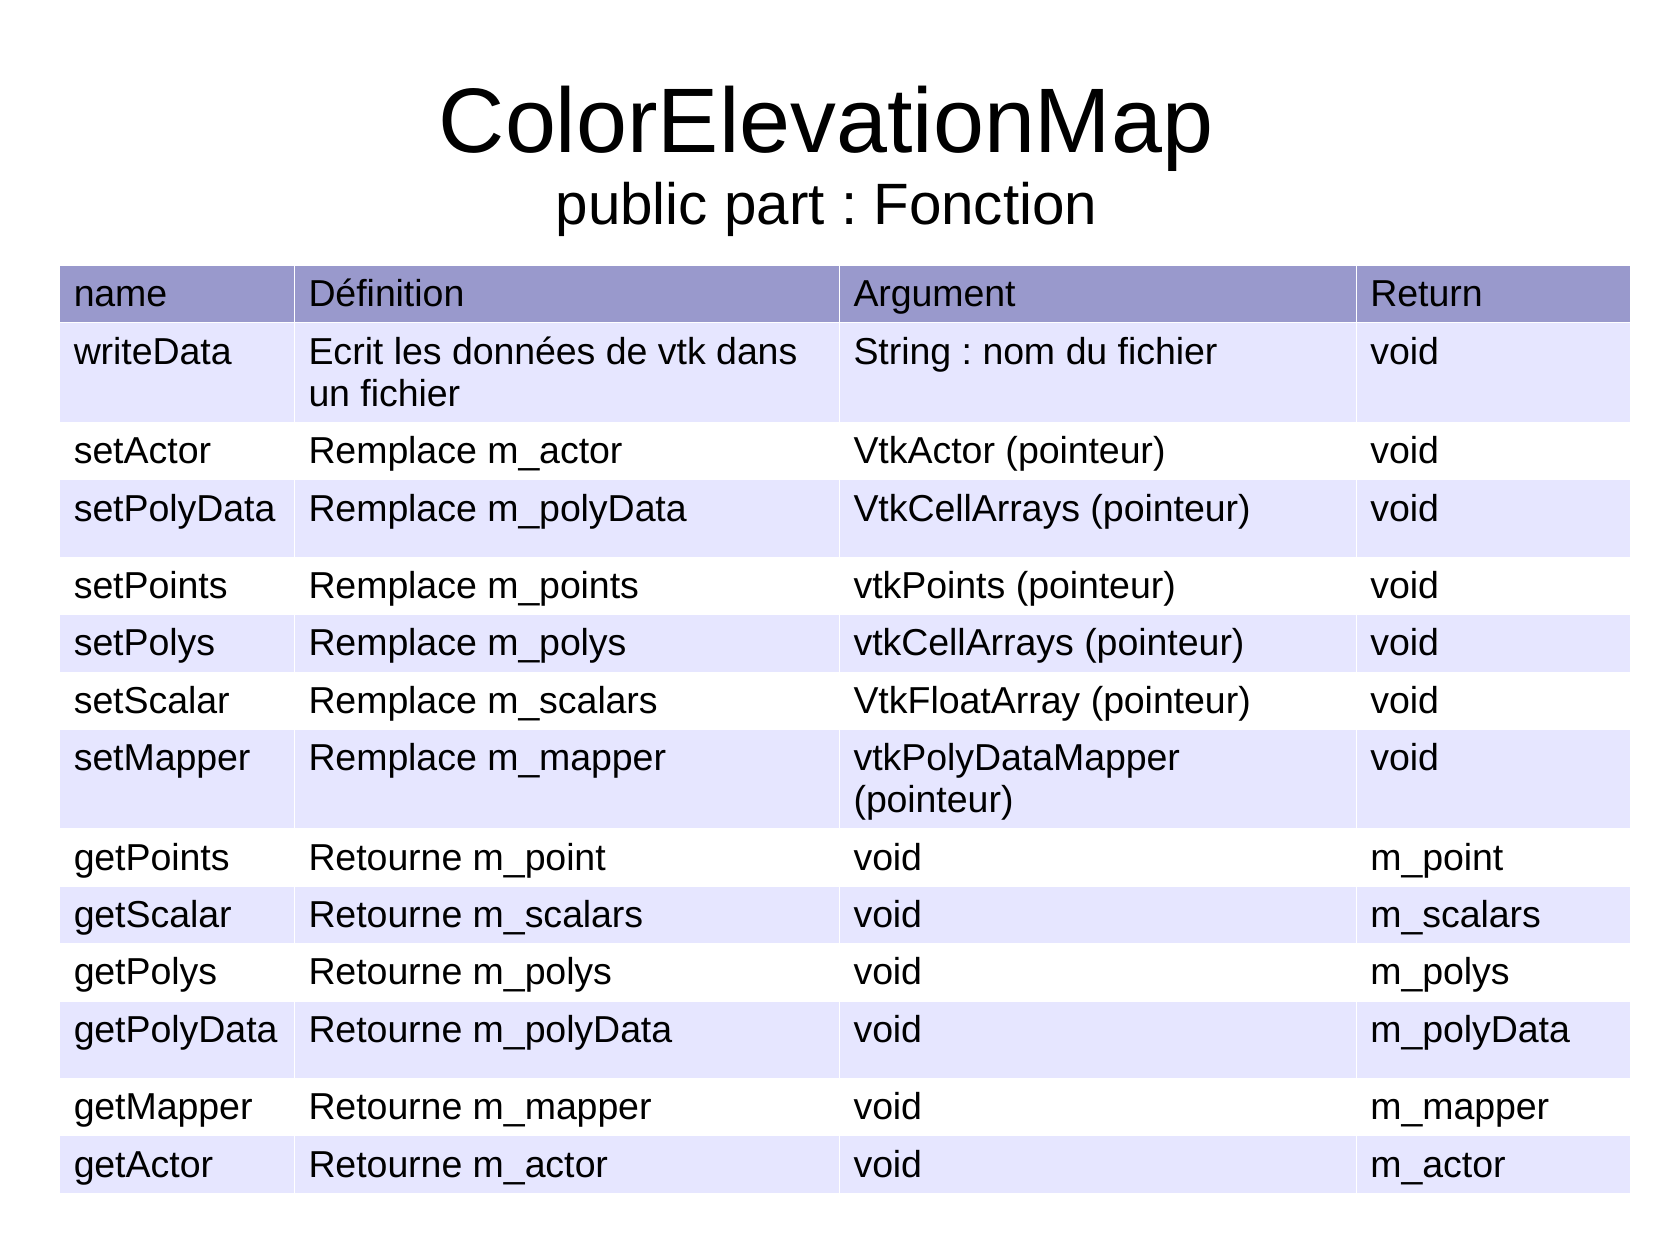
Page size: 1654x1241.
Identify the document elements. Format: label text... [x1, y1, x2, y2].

table_cell void [1357, 480, 1630, 557]
table_cell getPolyData [60, 1002, 294, 1078]
table_cell void [1357, 730, 1630, 828]
table_header Return [1357, 266, 1630, 322]
table_cell void [1357, 423, 1630, 479]
table_cell m_actor [1357, 1136, 1630, 1193]
table_cell VtkActor (pointeur) [840, 423, 1356, 479]
table_cell void [840, 1079, 1356, 1135]
table_cell setMapper [60, 730, 294, 828]
table_cell void [840, 944, 1356, 1001]
table_cell m_polyData [1357, 1002, 1630, 1078]
table_cell vtkCellArrays (pointeur) [840, 615, 1356, 672]
table_cell void [840, 829, 1356, 886]
table_cell Remplace m_actor [295, 423, 839, 479]
table_cell setPolys [60, 615, 294, 672]
table_cell m_mapper [1357, 1079, 1630, 1135]
table_cell Ecrit les données de vtk dans un fichier [295, 323, 839, 422]
table_header Argument [840, 266, 1356, 322]
table_cell setActor [60, 423, 294, 479]
table_cell void [840, 1136, 1356, 1193]
table_cell void [840, 887, 1356, 943]
table_cell getScalar [60, 887, 294, 943]
title ColorElevationMap public part : Fonction [82, 49, 1571, 257]
table_cell Remplace m_polys [295, 615, 839, 672]
table_cell setScalar [60, 673, 294, 729]
table_cell setPolyData [60, 480, 294, 557]
table_cell String : nom du fichier [840, 323, 1356, 422]
table_cell Retourne m_scalars [295, 887, 839, 943]
table_cell VtkCellArrays (pointeur) [840, 480, 1356, 557]
table_cell writeData [60, 323, 294, 422]
table_cell getActor [60, 1136, 294, 1193]
table_cell getMapper [60, 1079, 294, 1135]
table_cell Remplace m_mapper [295, 730, 839, 828]
table_cell vtkPolyDataMapper (pointeur) [840, 730, 1356, 828]
table_cell Remplace m_polyData [295, 480, 839, 557]
table_cell Retourne m_actor [295, 1136, 839, 1193]
table_cell void [1357, 615, 1630, 672]
table_cell getPolys [60, 944, 294, 1001]
table_cell Retourne m_polys [295, 944, 839, 1001]
table_cell void [1357, 323, 1630, 422]
table_cell Retourne m_point [295, 829, 839, 886]
table_header Définition [295, 266, 839, 322]
table_cell m_scalars [1357, 887, 1630, 943]
table_header name [60, 266, 294, 322]
table_cell void [1357, 558, 1630, 614]
table_cell m_polys [1357, 944, 1630, 1001]
table_cell Remplace m_scalars [295, 673, 839, 729]
table_cell void [1357, 673, 1630, 729]
table_cell Remplace m_points [295, 558, 839, 614]
table_cell setPoints [60, 558, 294, 614]
table_cell m_point [1357, 829, 1630, 886]
table_cell getPoints [60, 829, 294, 886]
table_cell Retourne m_mapper [295, 1079, 839, 1135]
table_cell Retourne m_polyData [295, 1002, 839, 1078]
table_cell void [840, 1002, 1356, 1078]
table_cell vtkPoints (pointeur) [840, 558, 1356, 614]
table_cell VtkFloatArray (pointeur) [840, 673, 1356, 729]
